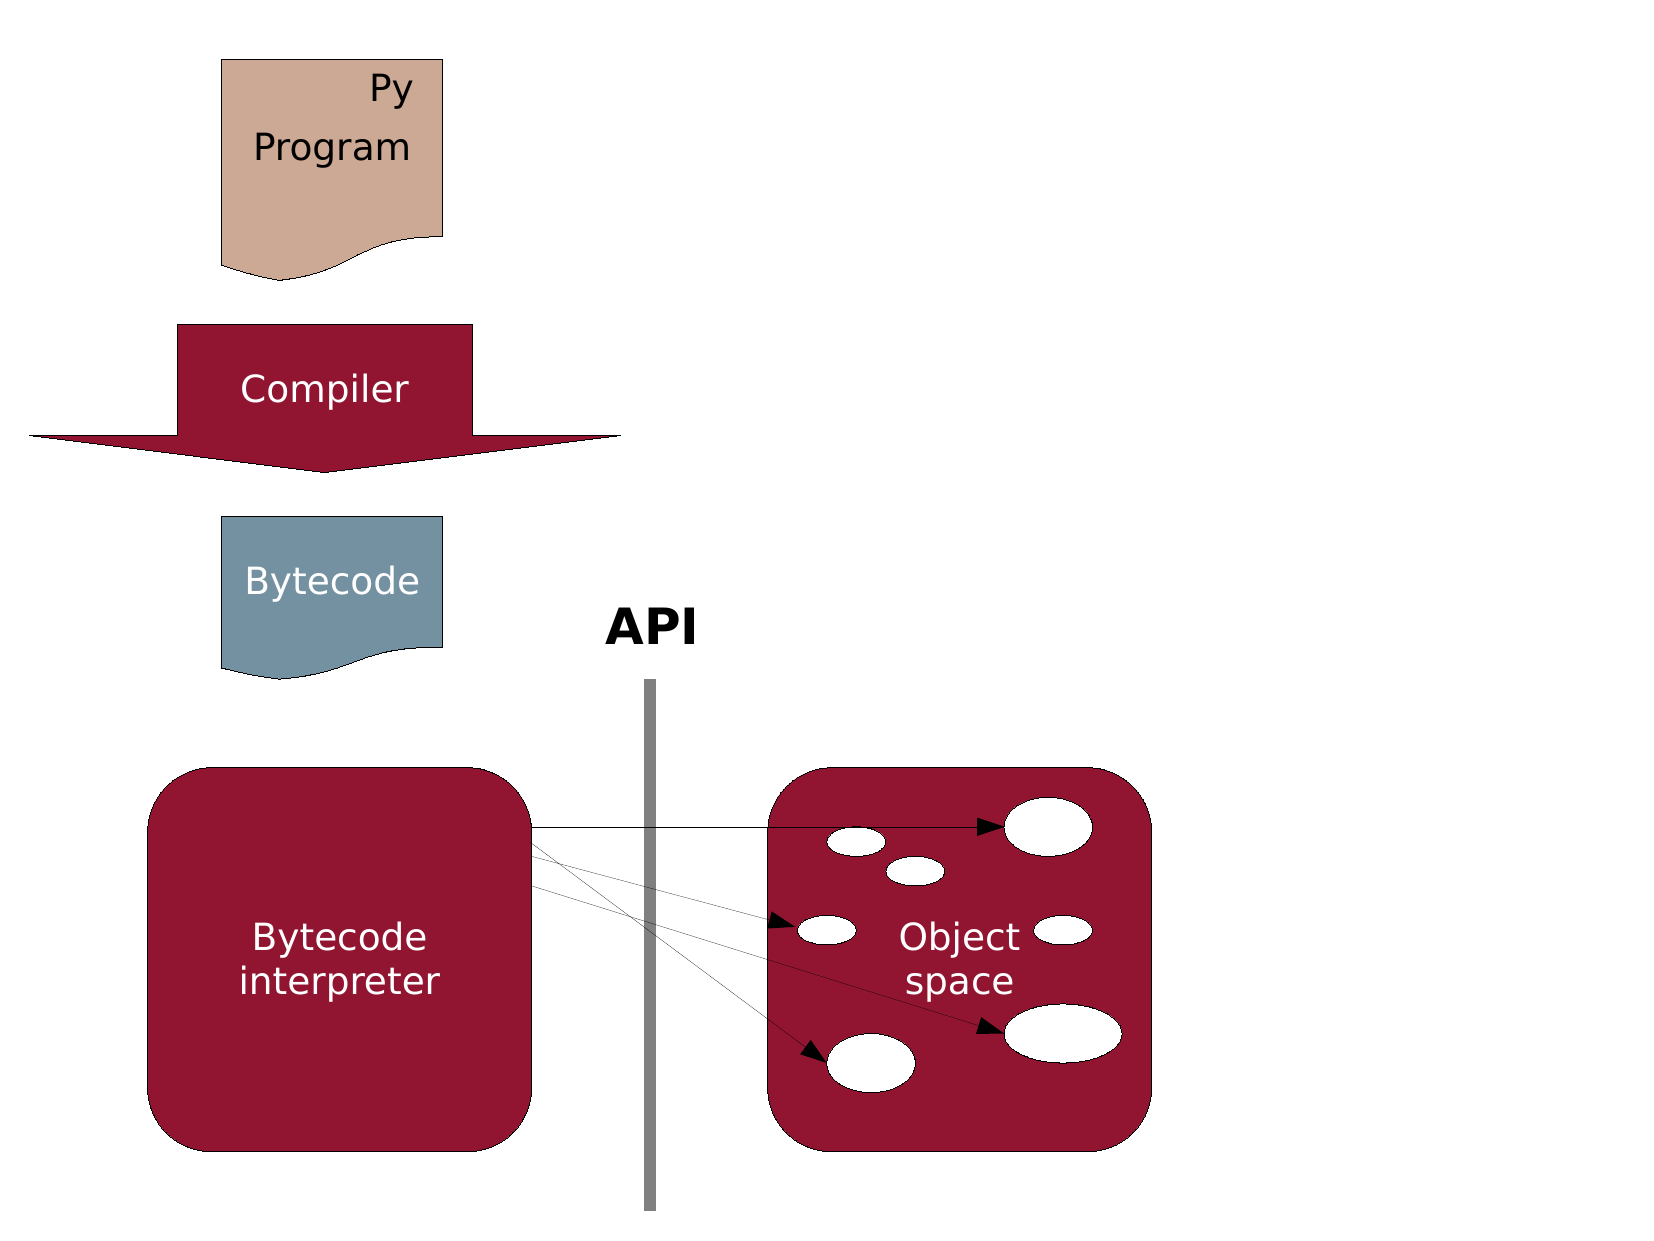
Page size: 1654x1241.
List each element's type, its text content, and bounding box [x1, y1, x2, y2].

text_box Bytecode [221, 516, 443, 680]
text_box [885, 856, 945, 886]
text_box Program [221, 59, 443, 281]
text_box [826, 828, 886, 857]
text_box Bytecode interpreter [147, 767, 532, 1152]
text_box Object space [767, 767, 1152, 1152]
text_box Py [354, 59, 473, 118]
text_box [797, 915, 857, 945]
text_box API [590, 590, 715, 664]
text_box [1033, 915, 1093, 945]
text_box [1004, 1003, 1123, 1064]
text_box [826, 1033, 916, 1093]
text_box [1004, 797, 1093, 857]
text_box Compiler [29, 324, 621, 473]
